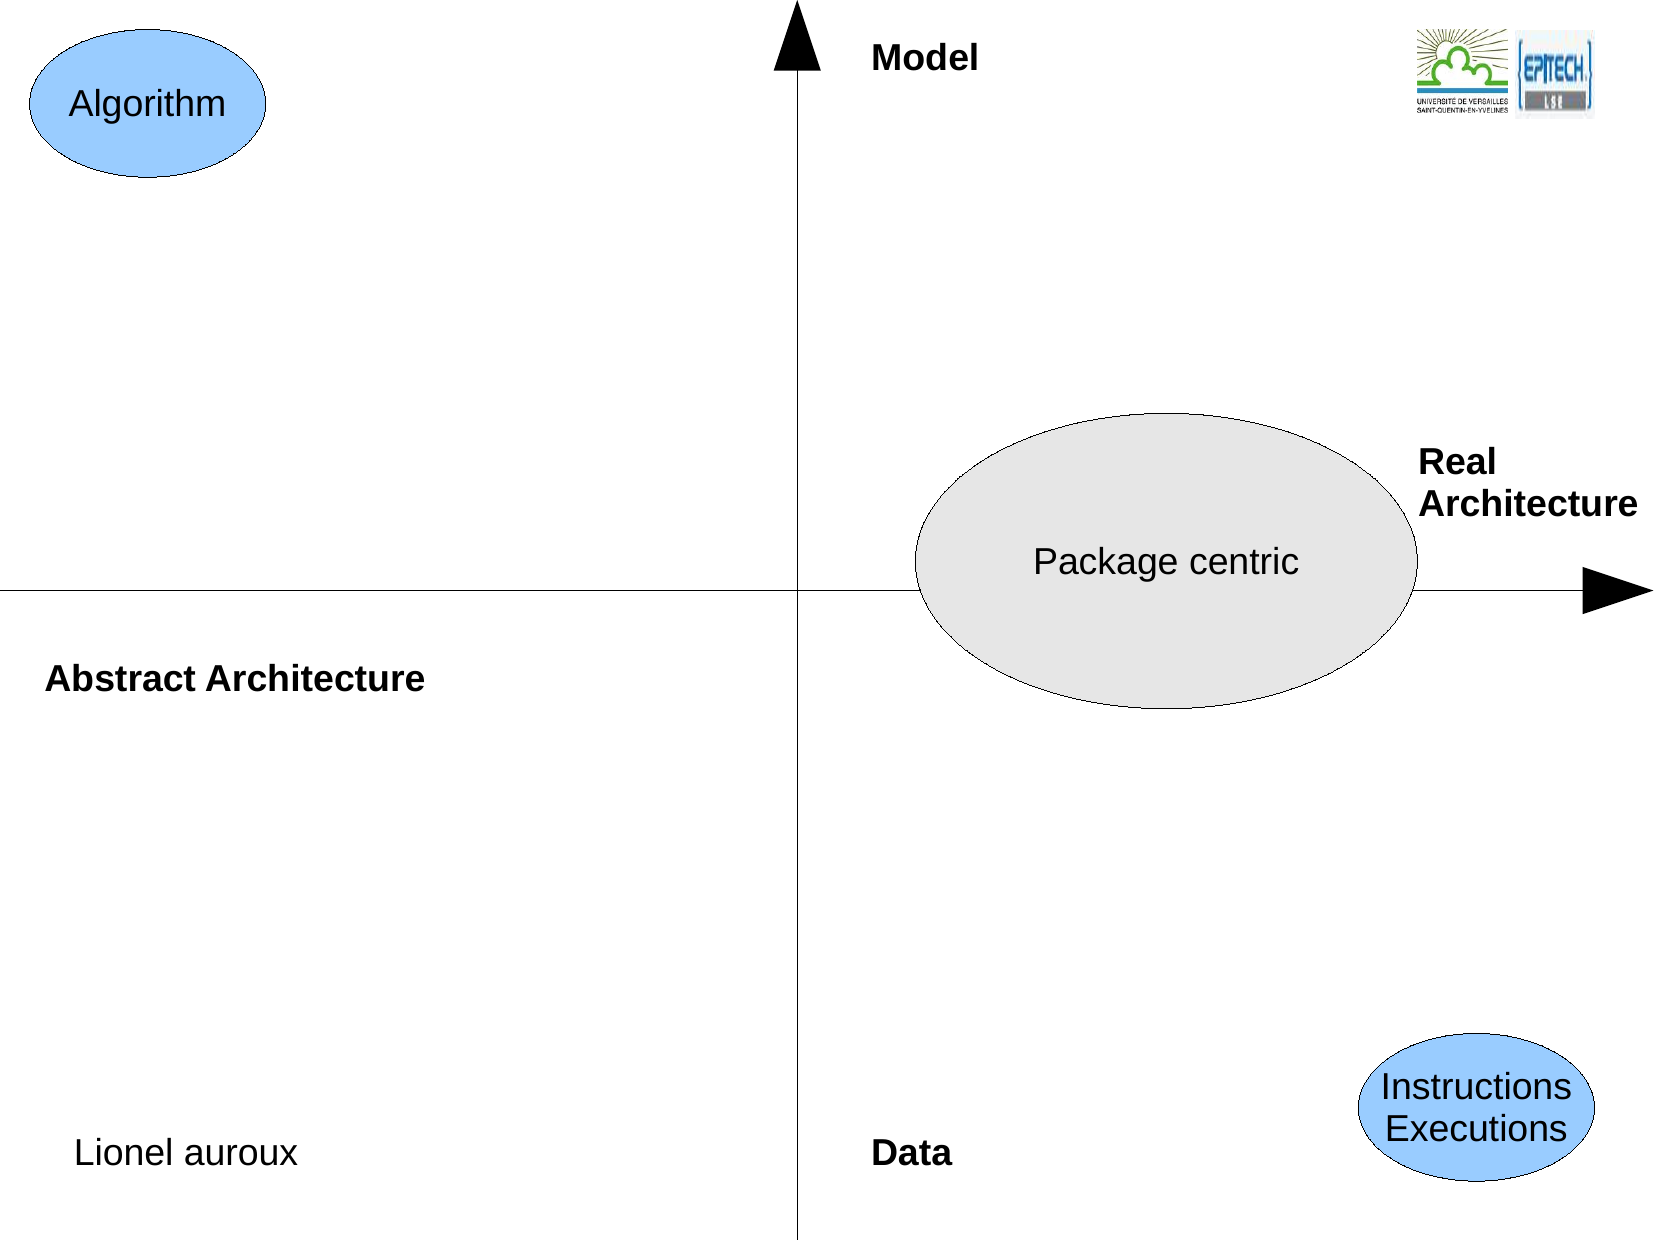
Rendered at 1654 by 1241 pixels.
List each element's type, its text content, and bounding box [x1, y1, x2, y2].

text_box Algorithm [29, 29, 266, 178]
text_box Lionel auroux [59, 1124, 313, 1182]
text_box Model [856, 29, 995, 87]
text_box Data [856, 1124, 967, 1182]
text_box Instructions Executions [1358, 1033, 1595, 1182]
text_box Abstract Architecture [29, 649, 441, 707]
picture [1515, 30, 1595, 119]
text_box Package centric [915, 413, 1418, 709]
text_box Real Architecture [1403, 432, 1654, 532]
picture [1417, 29, 1508, 113]
